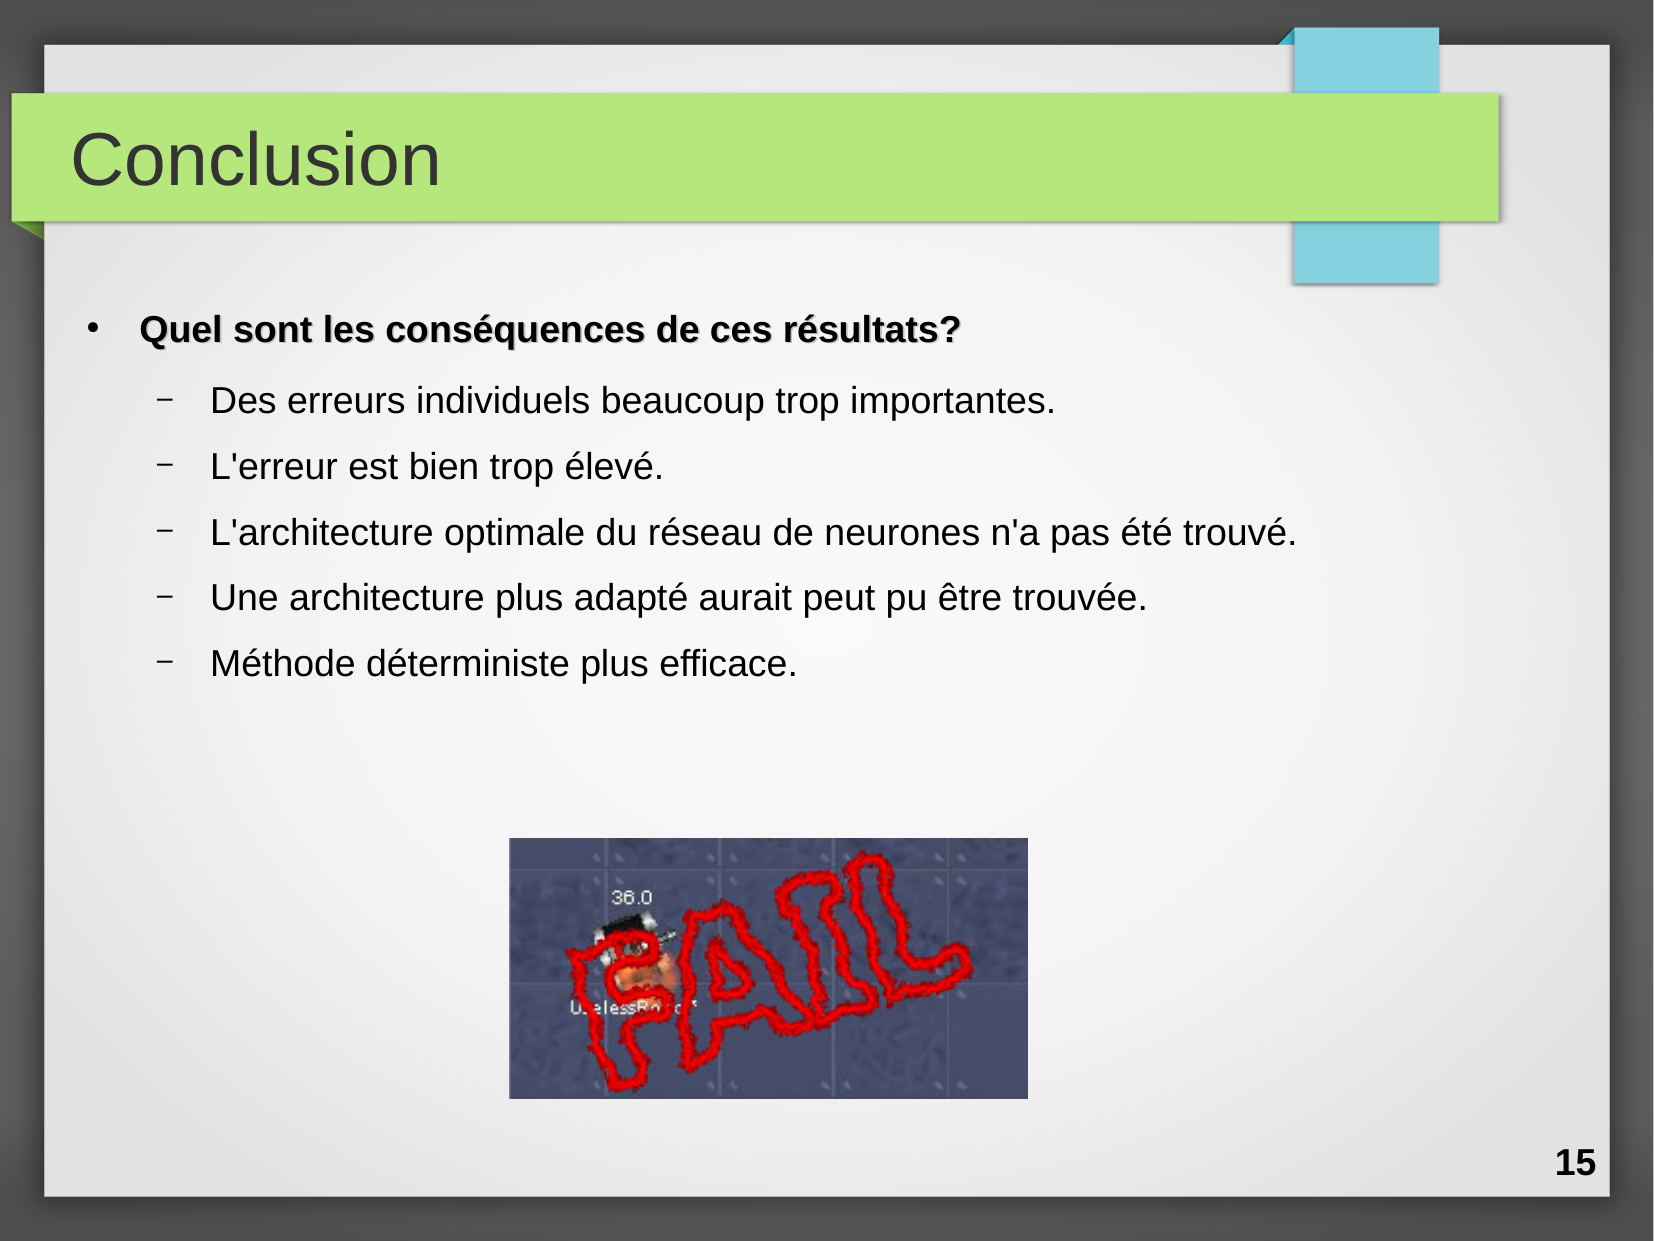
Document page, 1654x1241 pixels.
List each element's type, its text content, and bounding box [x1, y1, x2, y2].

text_box <numéro> [1540, 1133, 1654, 1205]
picture [0, 0, 1654, 1241]
title Conclusion [70, 106, 1229, 213]
list Quel sont les conséquences de ces résultats? Des erreurs individuels beaucoup trop importantes. L'erreur est bien trop élevé. L'architecture optimale du réseau de neurones n'a pas été trouvé. Une architecture plus adapté aurait peut pu être trouvée. Méthode déterministe plus efficace. [68, 308, 1524, 768]
